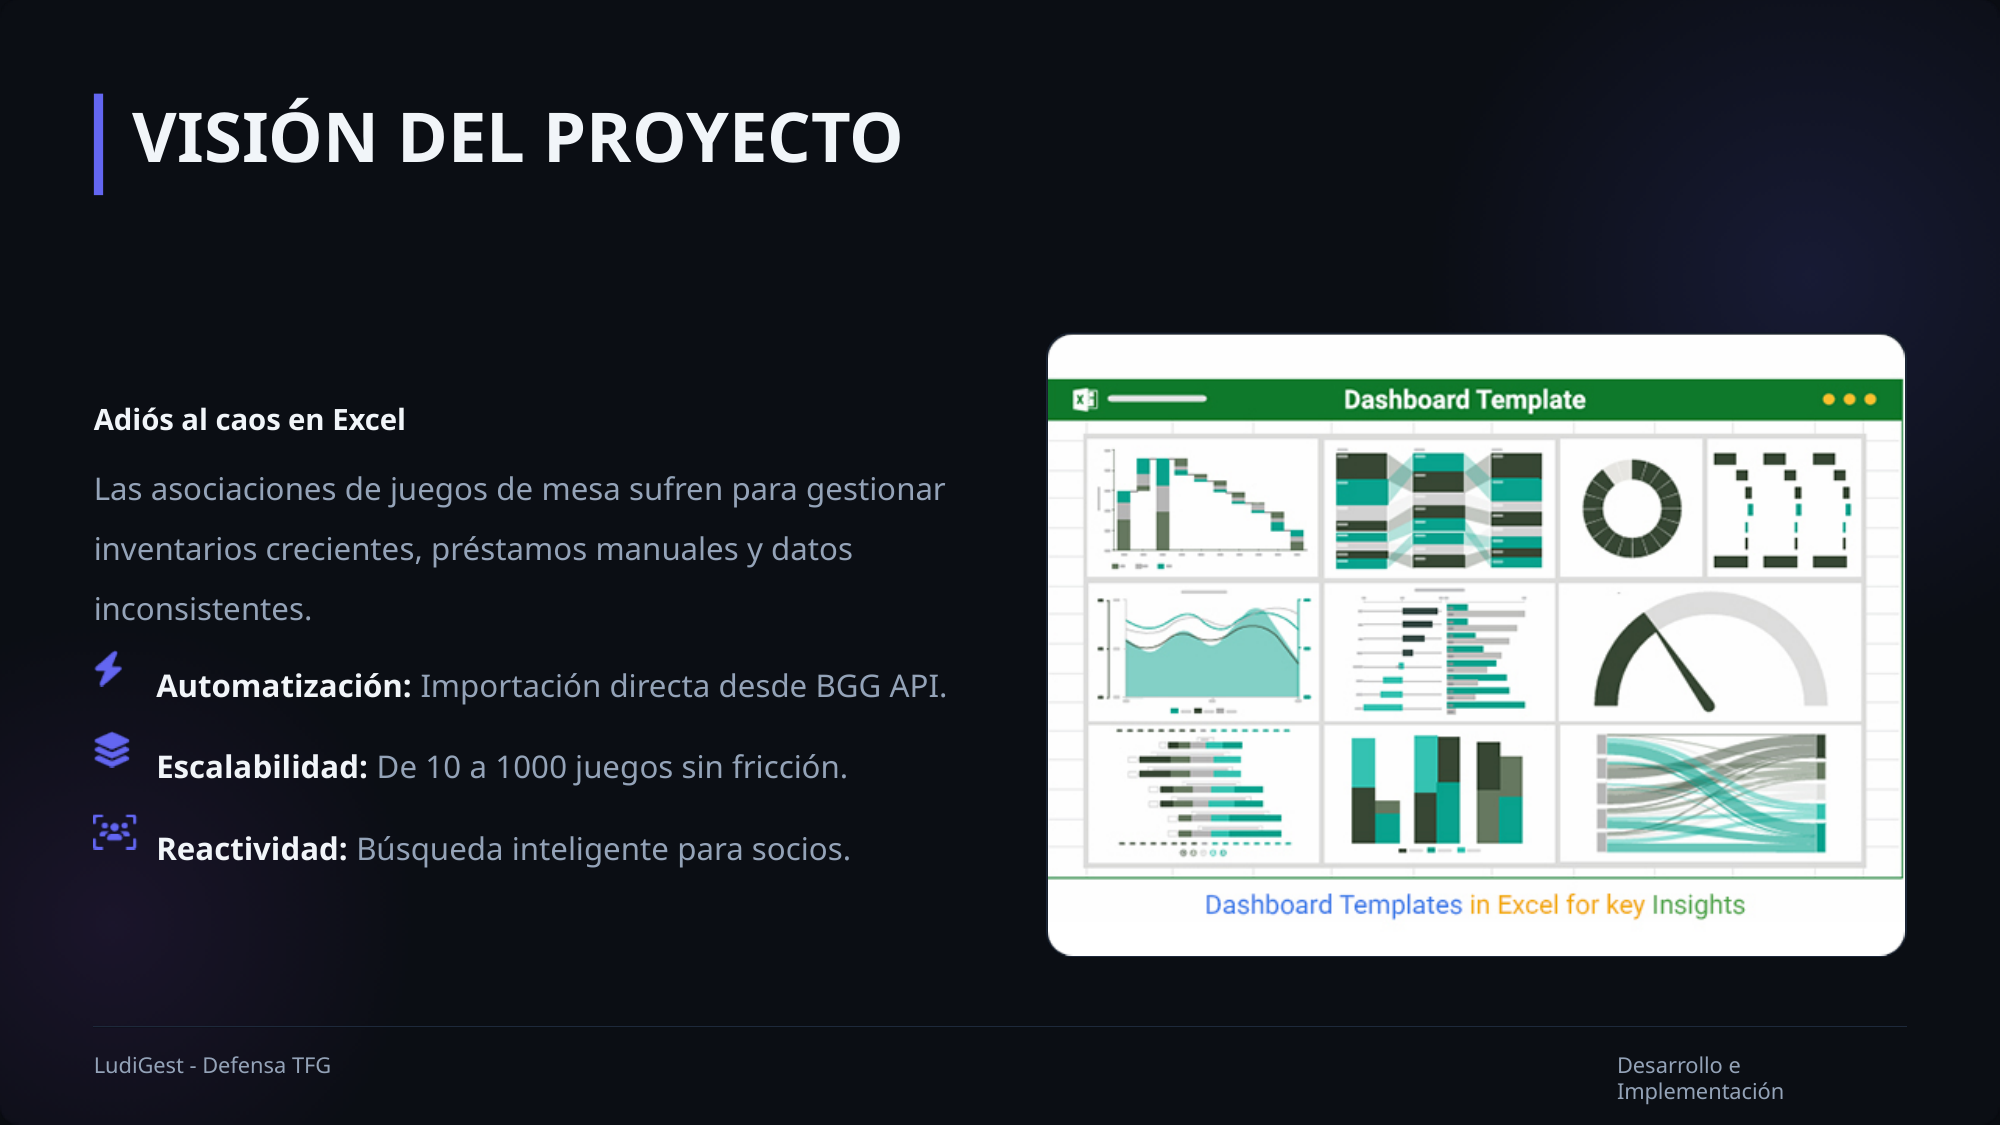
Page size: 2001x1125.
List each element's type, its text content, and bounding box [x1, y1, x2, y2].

text_box VISIÓN DEL PROYECTO [132, 93, 1995, 177]
text_box LudiGest - Defensa TFG [93, 1051, 339, 1078]
text_box Escalabilidad: De 10 a 1000 juegos sin fricción. [156, 724, 954, 785]
text_box Las asociaciones de juegos de mesa sufren para gestionar inventarios crecientes, préstamos manuales y datos inconsistentes. [93, 446, 954, 627]
text_box Automatización: Importación directa desde BGG API. [156, 643, 954, 704]
picture [0, 0, 2000, 1125]
text_box Adiós al caos en Excel [93, 401, 997, 437]
text_box Reactividad: Búsqueda inteligente para socios. [156, 806, 954, 867]
text_box [93, 93, 104, 196]
text_box Desarrollo e Implementación [1617, 1051, 1907, 1104]
